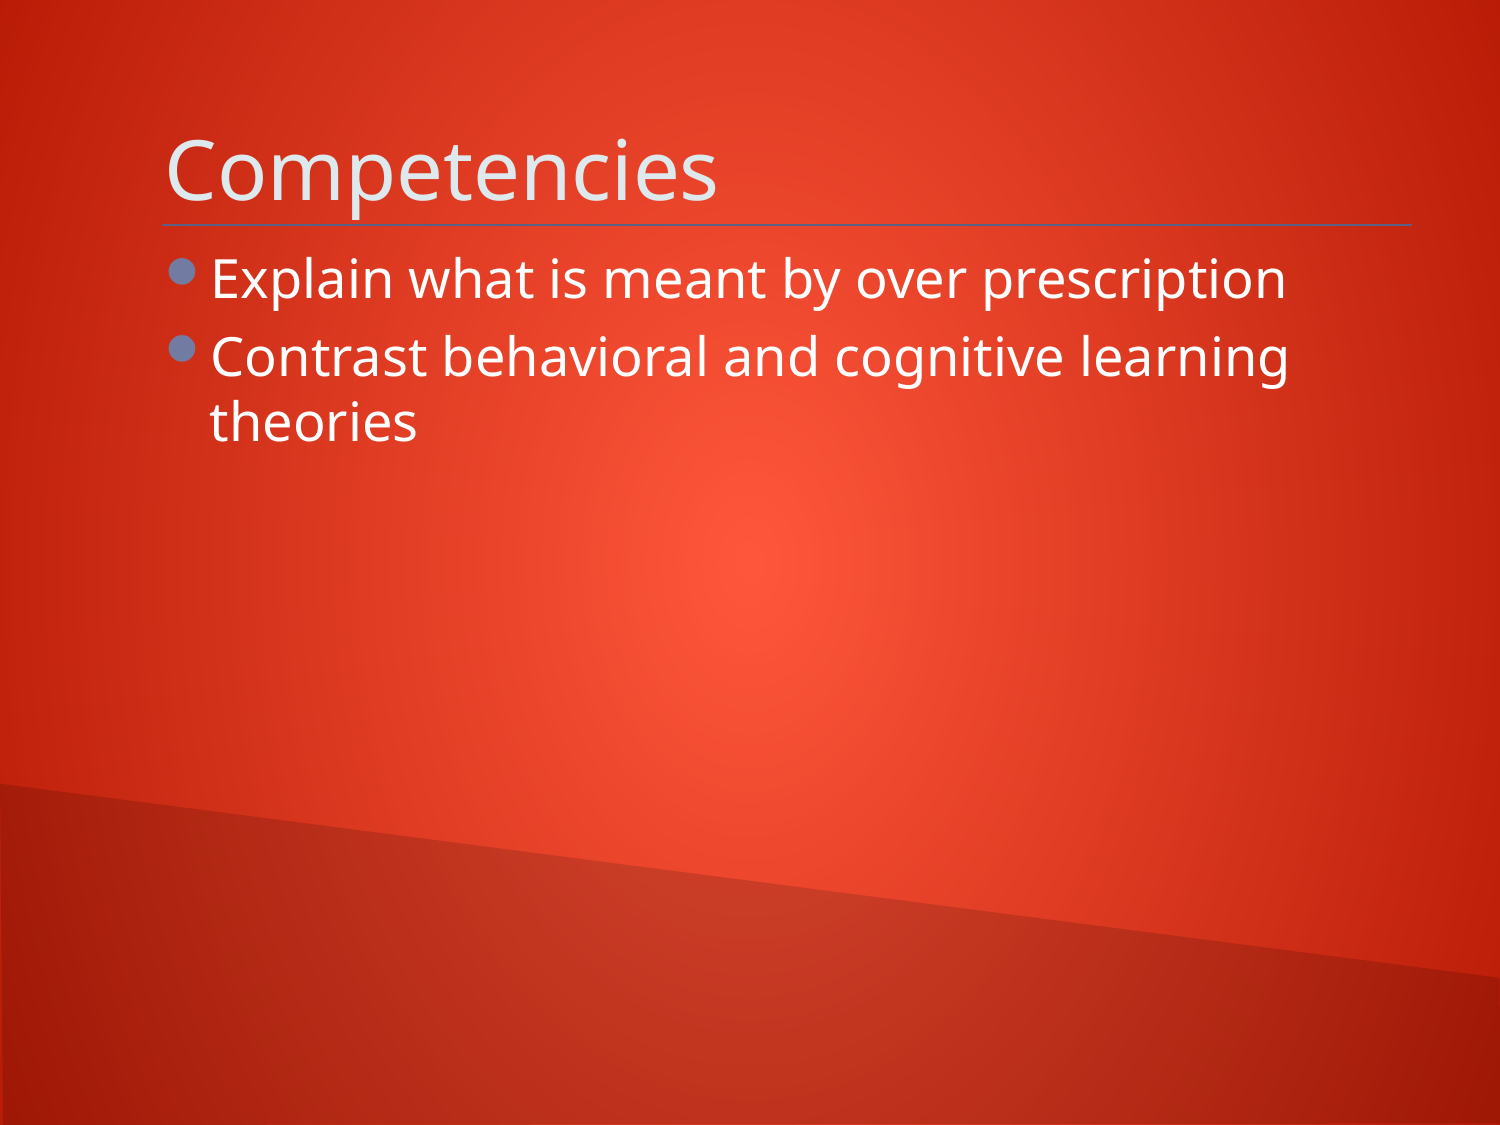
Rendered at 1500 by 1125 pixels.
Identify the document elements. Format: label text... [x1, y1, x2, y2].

list Explain what is meant by over prescription Contrast behavioral and cognitive learning theories [150, 237, 1425, 988]
title Competencies [150, 45, 1425, 233]
